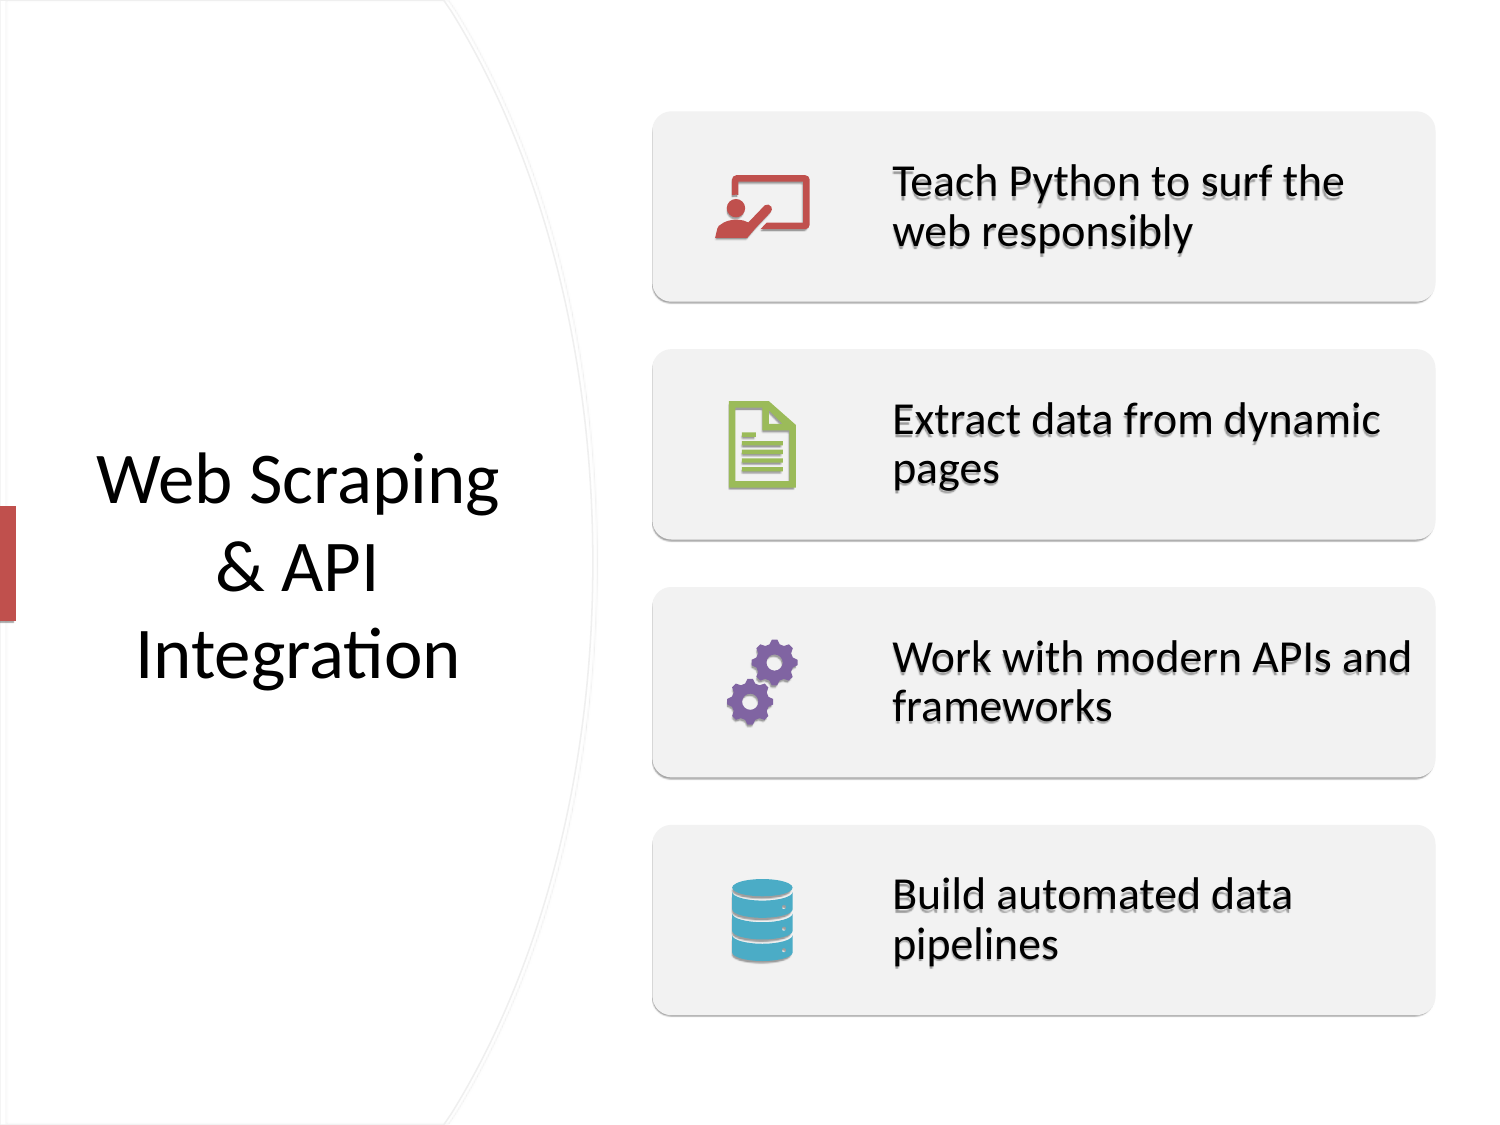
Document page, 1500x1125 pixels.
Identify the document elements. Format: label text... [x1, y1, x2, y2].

title Web Scraping & API Integration [76, 190, 520, 934]
text_box [652, 111, 872, 302]
text_box [652, 349, 872, 540]
text_box [652, 587, 872, 778]
text_box [0, 506, 16, 621]
text_box [652, 824, 872, 1016]
text_box Build automated data pipelines [872, 824, 1436, 1016]
text_box Work with modern APIs and frameworks [872, 587, 1436, 778]
text_box Extract data from dynamic pages [872, 349, 1436, 540]
text_box Teach Python to surf the web responsibly [872, 111, 1436, 302]
